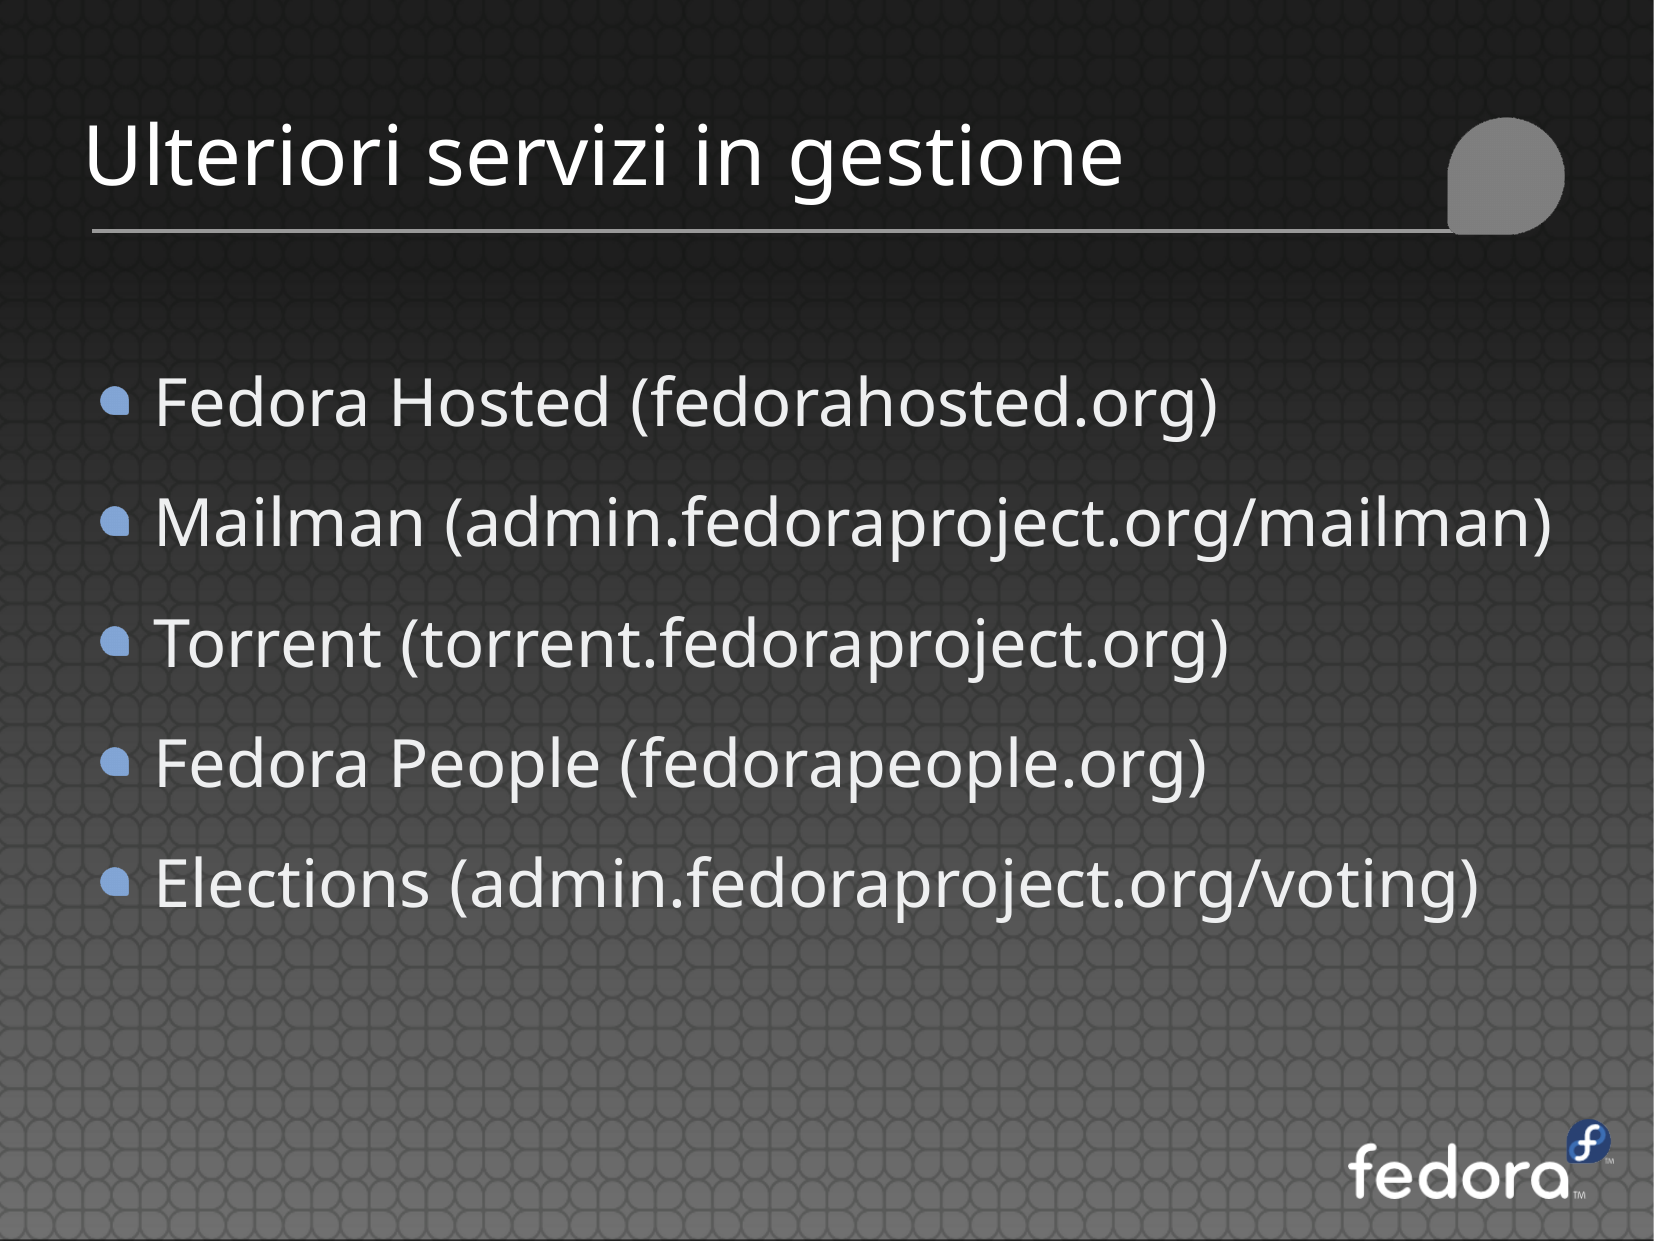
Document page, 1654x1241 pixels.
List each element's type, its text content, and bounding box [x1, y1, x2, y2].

list Fedora Hosted (fedorahosted.org) Mailman (admin.fedoraproject.org/mailman) Torrent (torrent.fedoraproject.org) Fedora People (fedorapeople.org) Elections (admin.fedoraproject.org/voting) [82, 355, 1571, 1174]
picture [0, 0, 1654, 1241]
title Ulteriori servizi in gestione [82, 49, 1571, 257]
